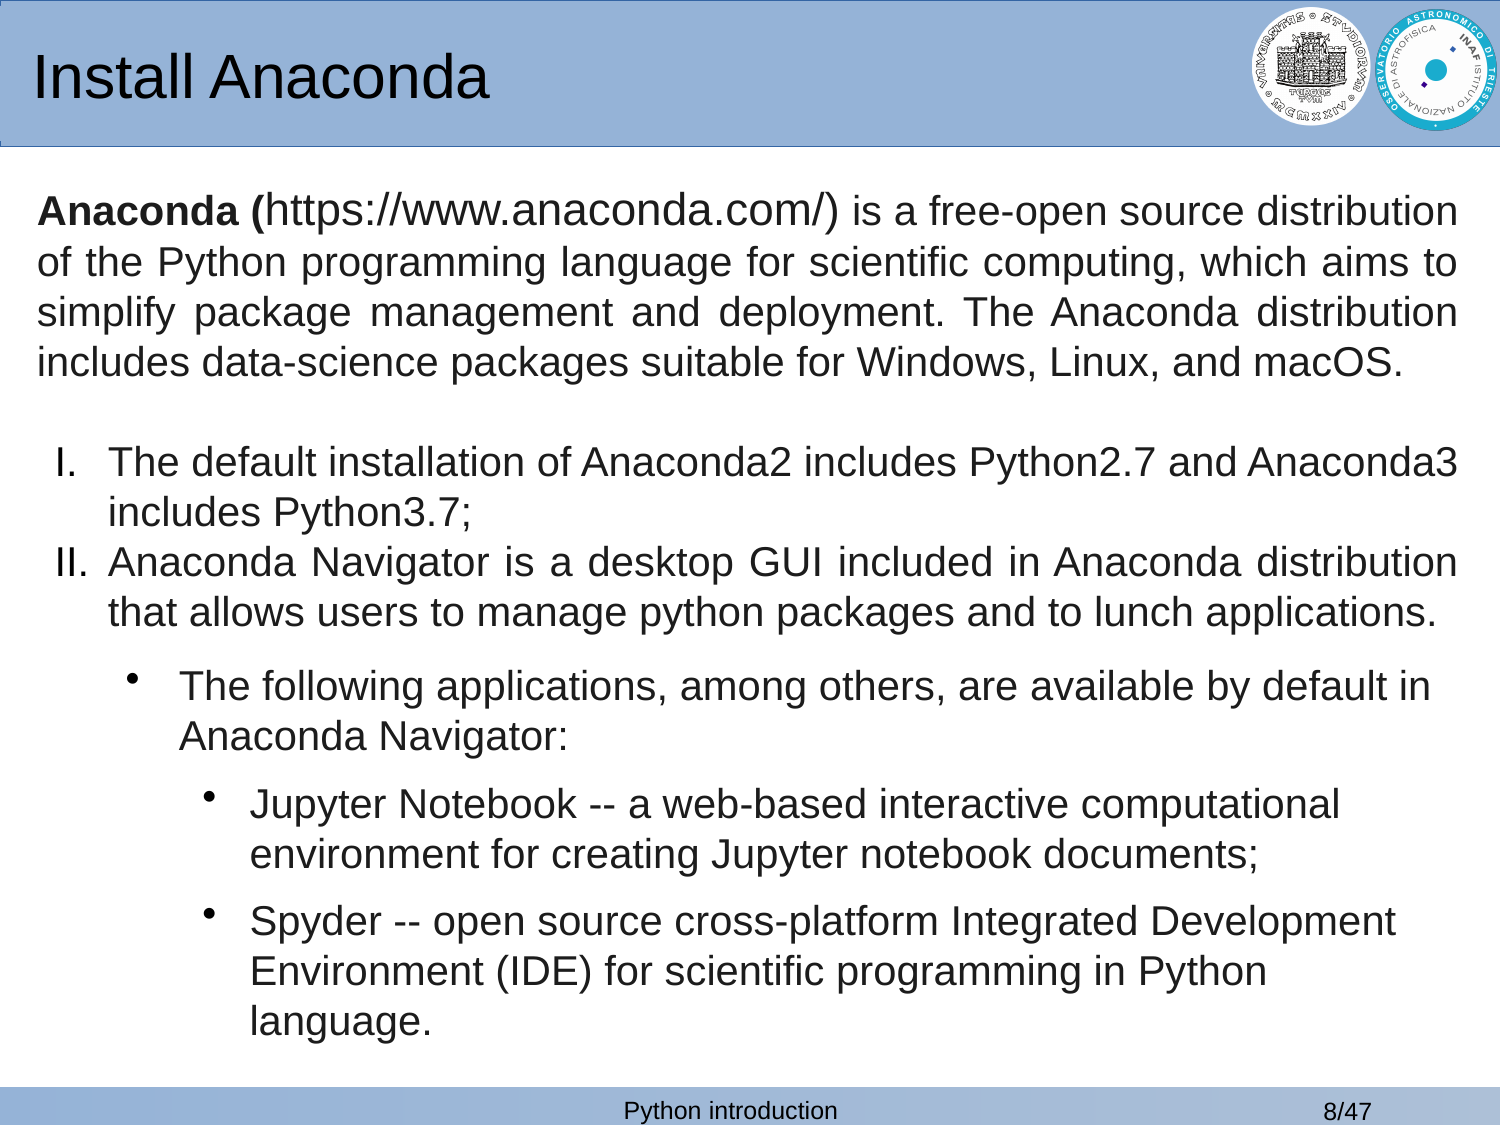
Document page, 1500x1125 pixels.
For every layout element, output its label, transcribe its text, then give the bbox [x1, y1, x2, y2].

list Anaconda (https://www.anaconda.com/) is a free-open source distribution of the Python programming language for scientific computing, which aims to simplify package management and deployment. The Anaconda distribution includes data-science packages suitable for Windows, Linux, and macOS. The default installation of Anaconda2 includes Python2.7 and Anaconda3 includes Python3.7; Anaconda Navigator is a desktop GUI included in Anaconda distribution that allows users to manage python packages and to lunch applications. The following applications, among others, are available by default in Anaconda Navigator: Jupyter Notebook -- a web-based interactive computational environment for creating Jupyter notebook documents; Spyder -- open source cross-platform Integrated Development Environment (IDE) for scientific programming in Python language. [22, 172, 1474, 1072]
picture [1252, 0, 1500, 156]
text_box Install Anaconda [0, 5, 1243, 141]
